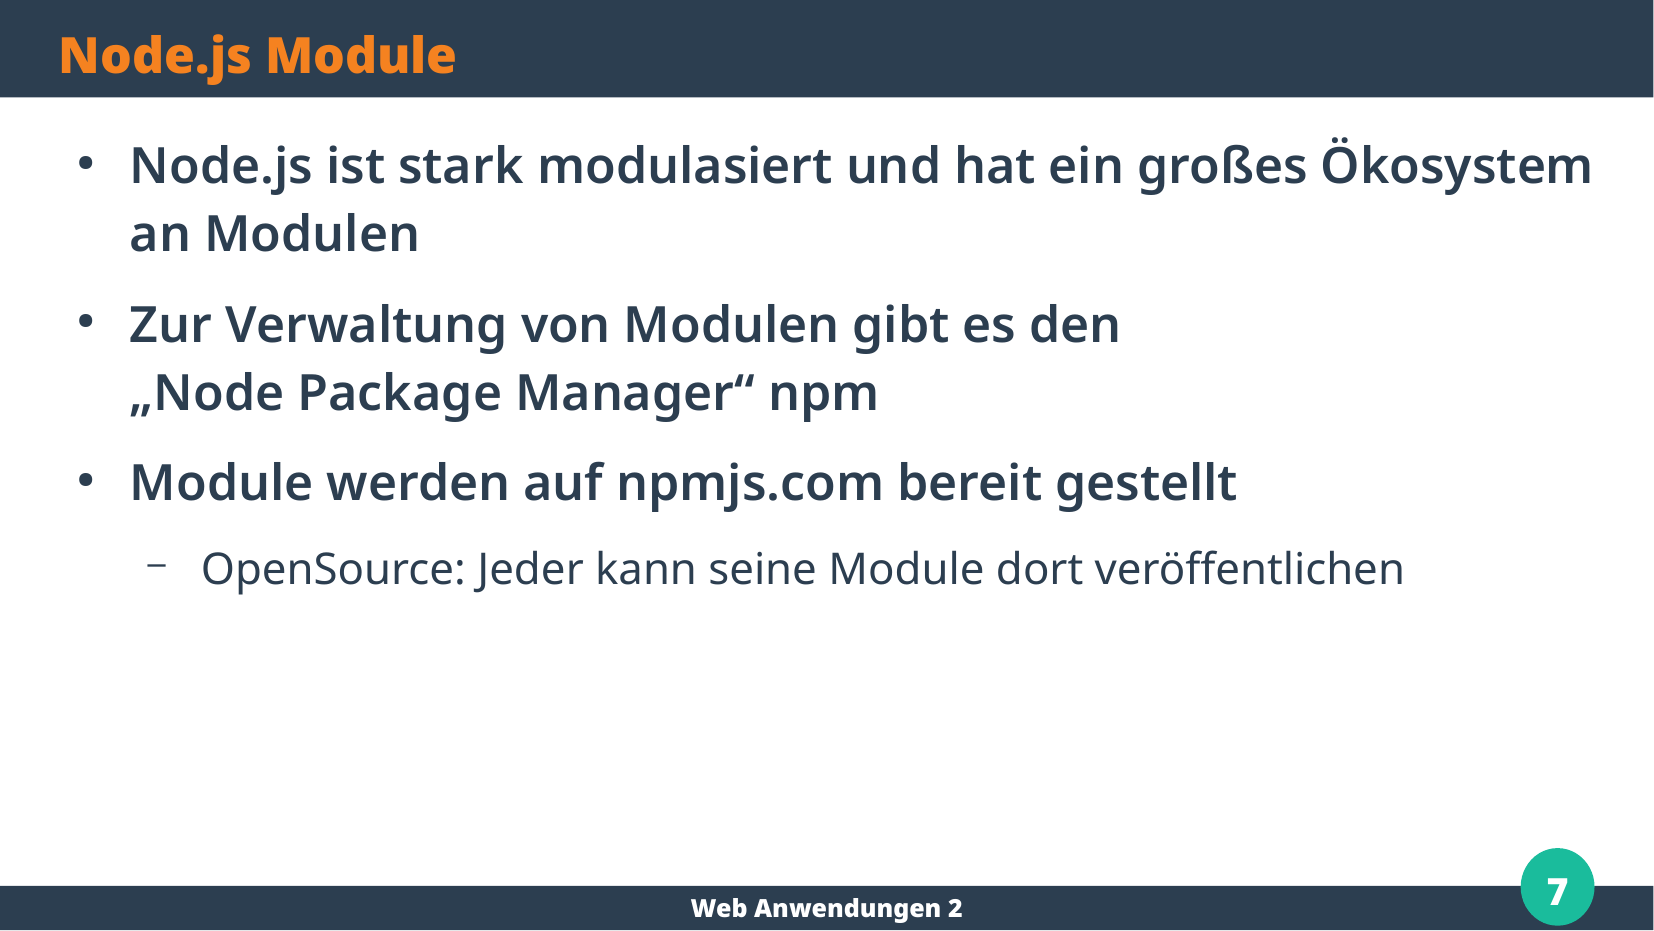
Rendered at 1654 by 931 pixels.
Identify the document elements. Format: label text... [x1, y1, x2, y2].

list Node.js ist stark modulasiert und hat ein großes Ökosystem an Modulen Zur Verwaltung von Modulen gibt es den „Node Package Manager“ npm Module werden auf npmjs.com bereit gestellt OpenSource: Jeder kann seine Module dort veröffentlichen [59, 129, 1595, 864]
title Node.js Module [59, 8, 1595, 89]
